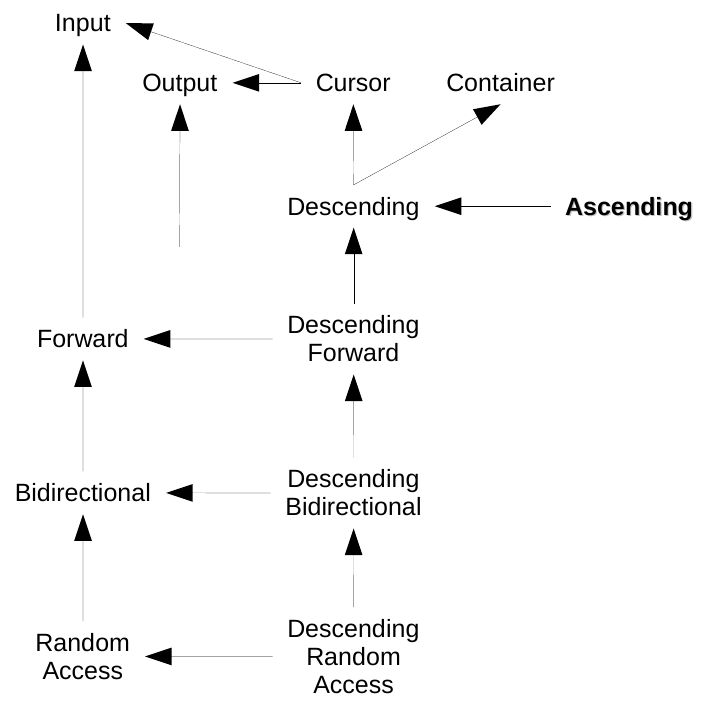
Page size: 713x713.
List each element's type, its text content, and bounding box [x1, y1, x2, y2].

text_box Forward [22, 317, 144, 361]
text_box Descending Bidirectional [270, 457, 437, 528]
text_box Input [40, 1, 126, 45]
text_box Bidirectional [0, 471, 166, 515]
text_box Descending [272, 184, 435, 228]
text_box Ascending [550, 184, 708, 228]
text_box Container [431, 61, 570, 104]
text_box Output [127, 61, 233, 104]
text_box Random Access [20, 621, 145, 692]
text_box Descending Random Access [272, 607, 435, 706]
text_box Descending Forward [272, 303, 435, 374]
text_box Cursor [301, 61, 406, 104]
